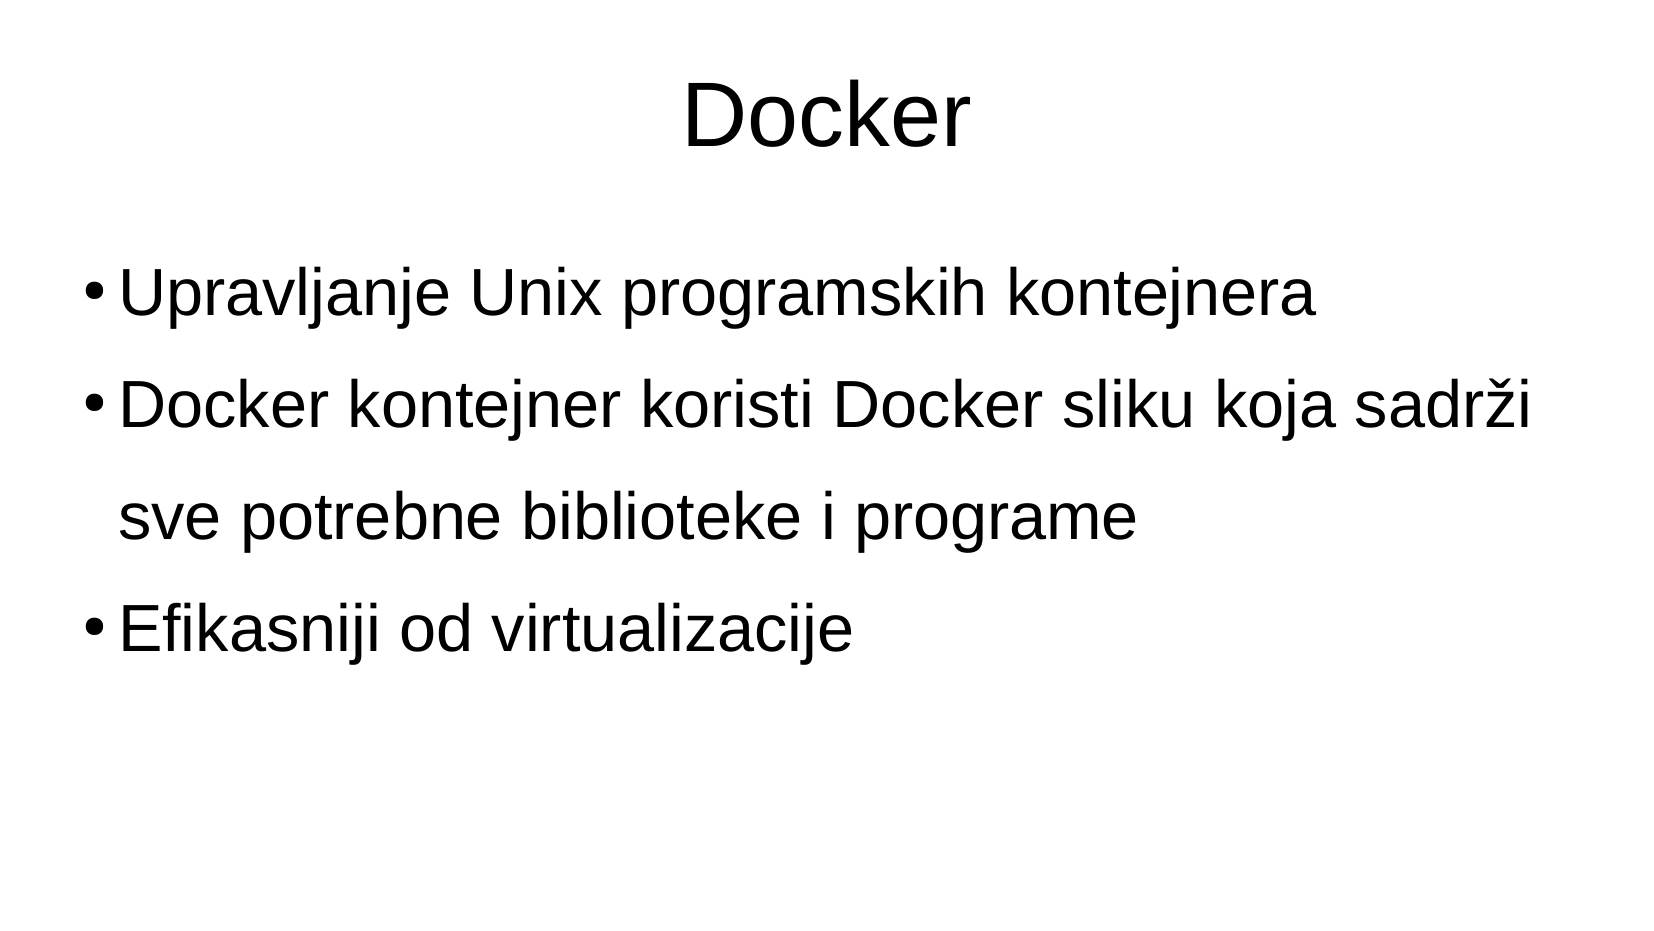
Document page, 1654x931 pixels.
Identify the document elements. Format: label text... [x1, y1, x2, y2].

subtitle Upravljanje Unix programskih kontejnera Docker kontejner koristi Docker sliku koja sadrži sve potrebne biblioteke i programe Efikasniji od virtualizacije [82, 217, 1571, 758]
title Docker [82, 37, 1571, 193]
